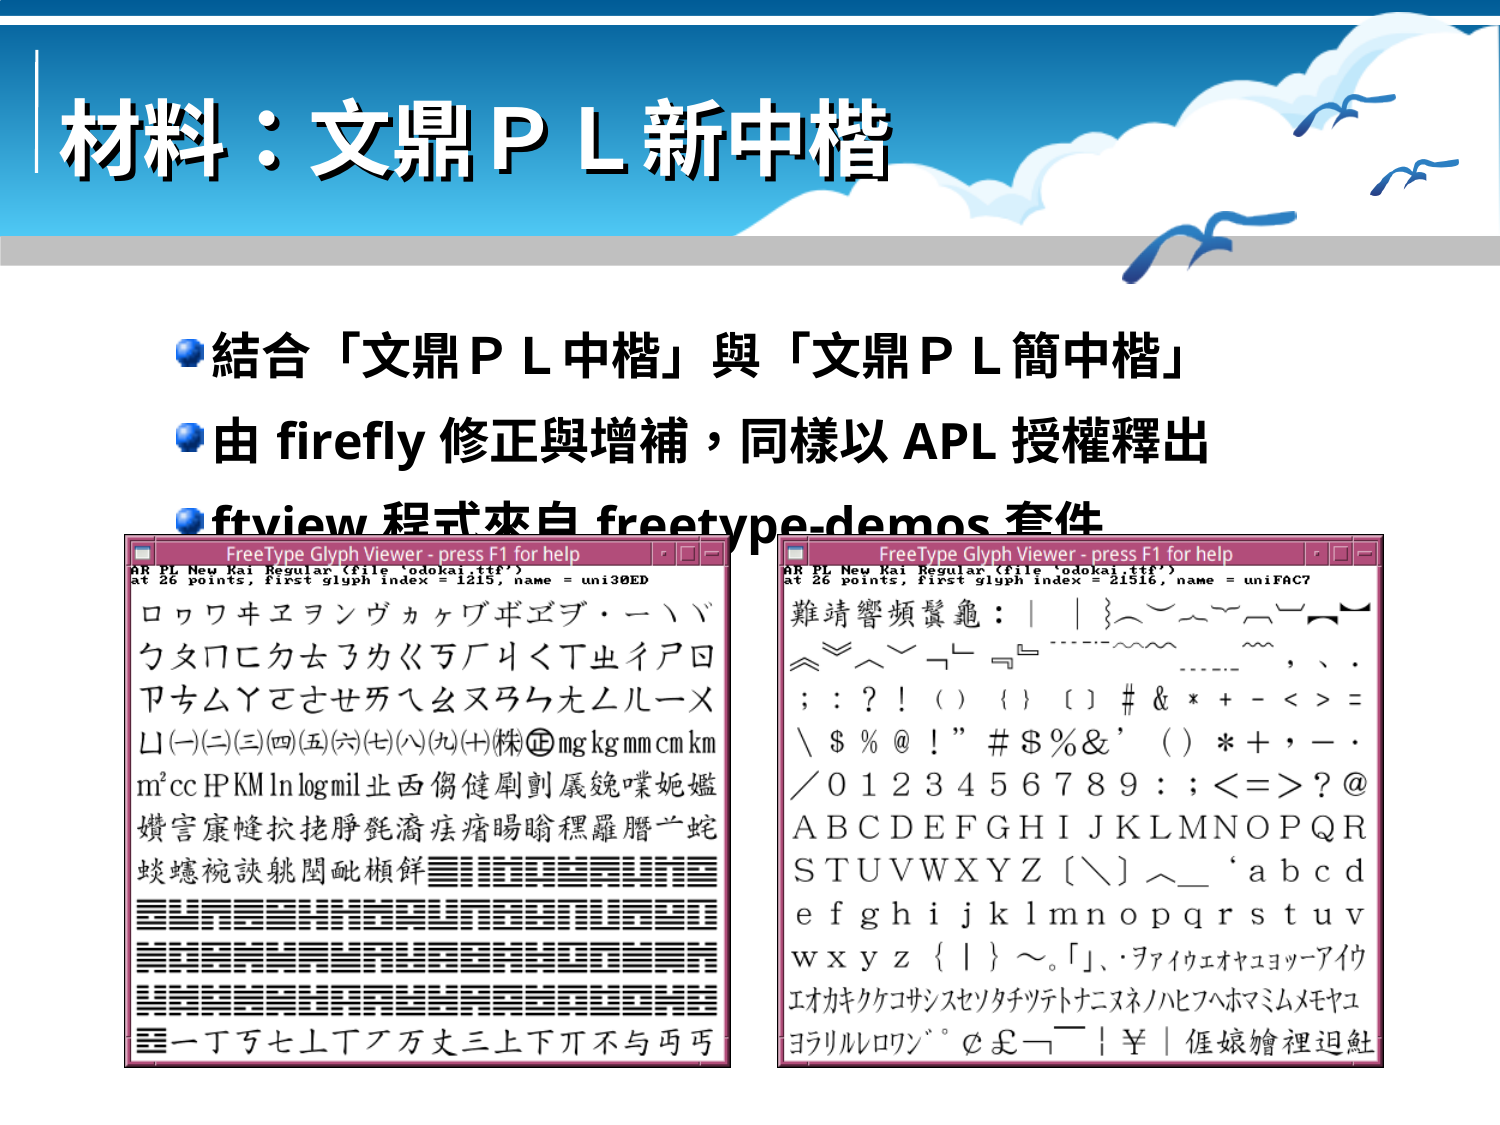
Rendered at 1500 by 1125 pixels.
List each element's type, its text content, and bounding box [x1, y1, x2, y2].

title 材料：文鼎ＰＬ新中楷 [59, 86, 1465, 186]
list 結合「文鼎ＰＬ中楷」與「文鼎ＰＬ簡中楷」 由firefly修正與增補，同樣以APL授權釋出 ftview程式來自freetype-demos套件 [176, 316, 1386, 522]
picture [777, 534, 1384, 1068]
picture [730, 12, 1500, 284]
picture [124, 522, 731, 1068]
